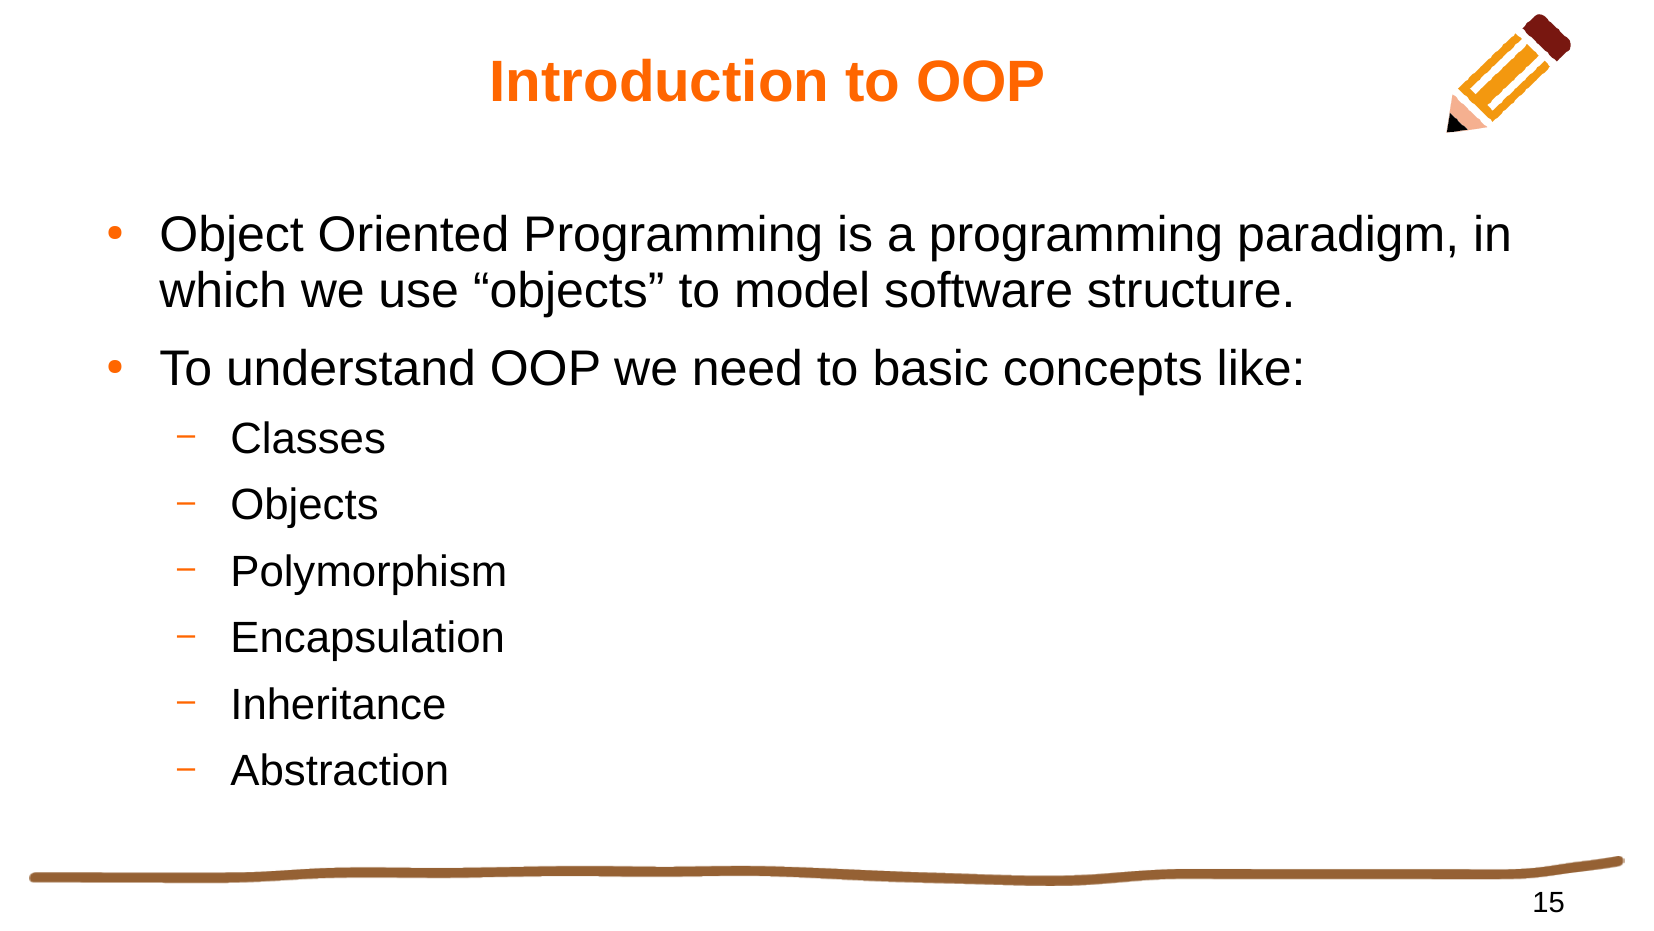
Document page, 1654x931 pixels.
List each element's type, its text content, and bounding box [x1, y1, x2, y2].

picture [1446, 14, 1571, 133]
list Object Oriented Programming is a programming paradigm, in which we use “objects” to model software structure. To understand OOP we need to basic concepts like: Classes Objects Polymorphism Encapsulation Inheritance Abstraction [88, 206, 1595, 857]
title Introduction to OOP [88, 29, 1447, 133]
picture [29, 856, 1625, 886]
